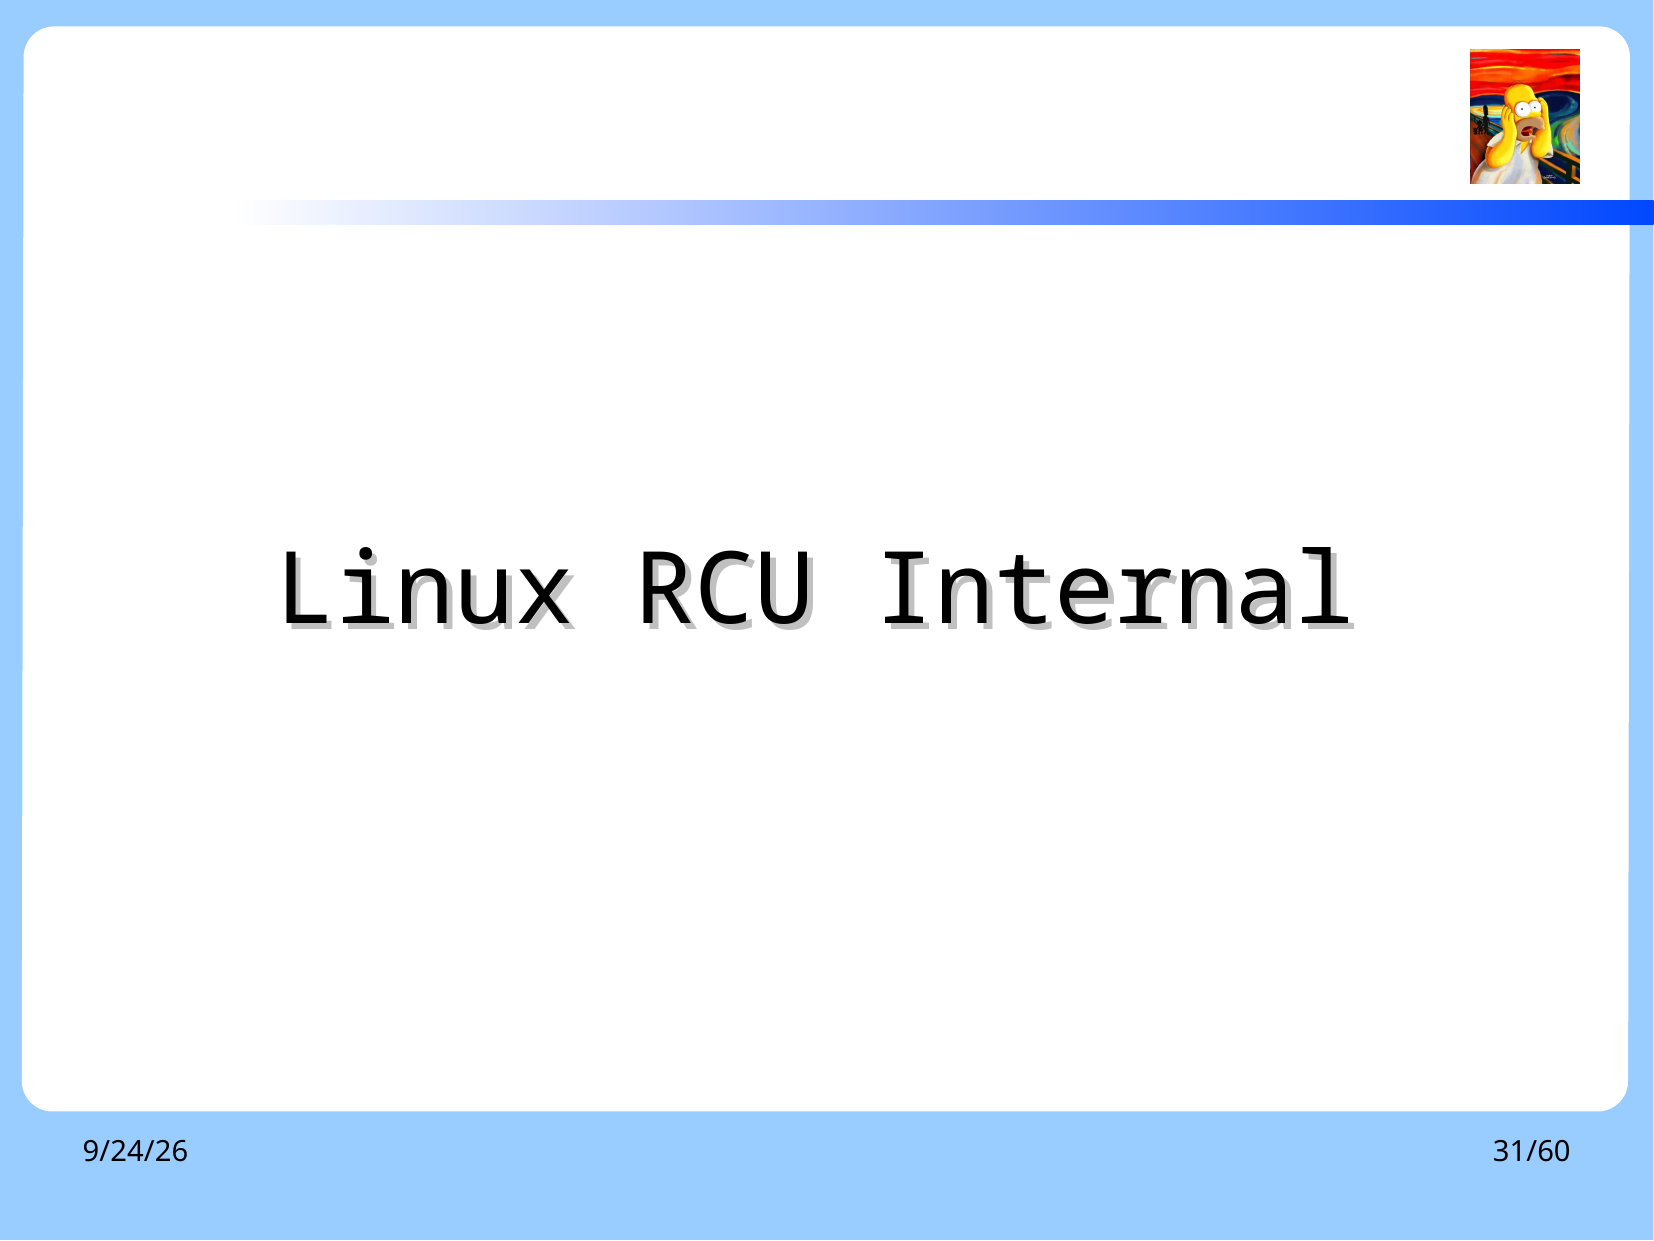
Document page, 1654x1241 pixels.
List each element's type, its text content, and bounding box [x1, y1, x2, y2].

picture [1470, 49, 1580, 184]
subtitle Linux RCU Internal [171, 132, 1459, 1039]
